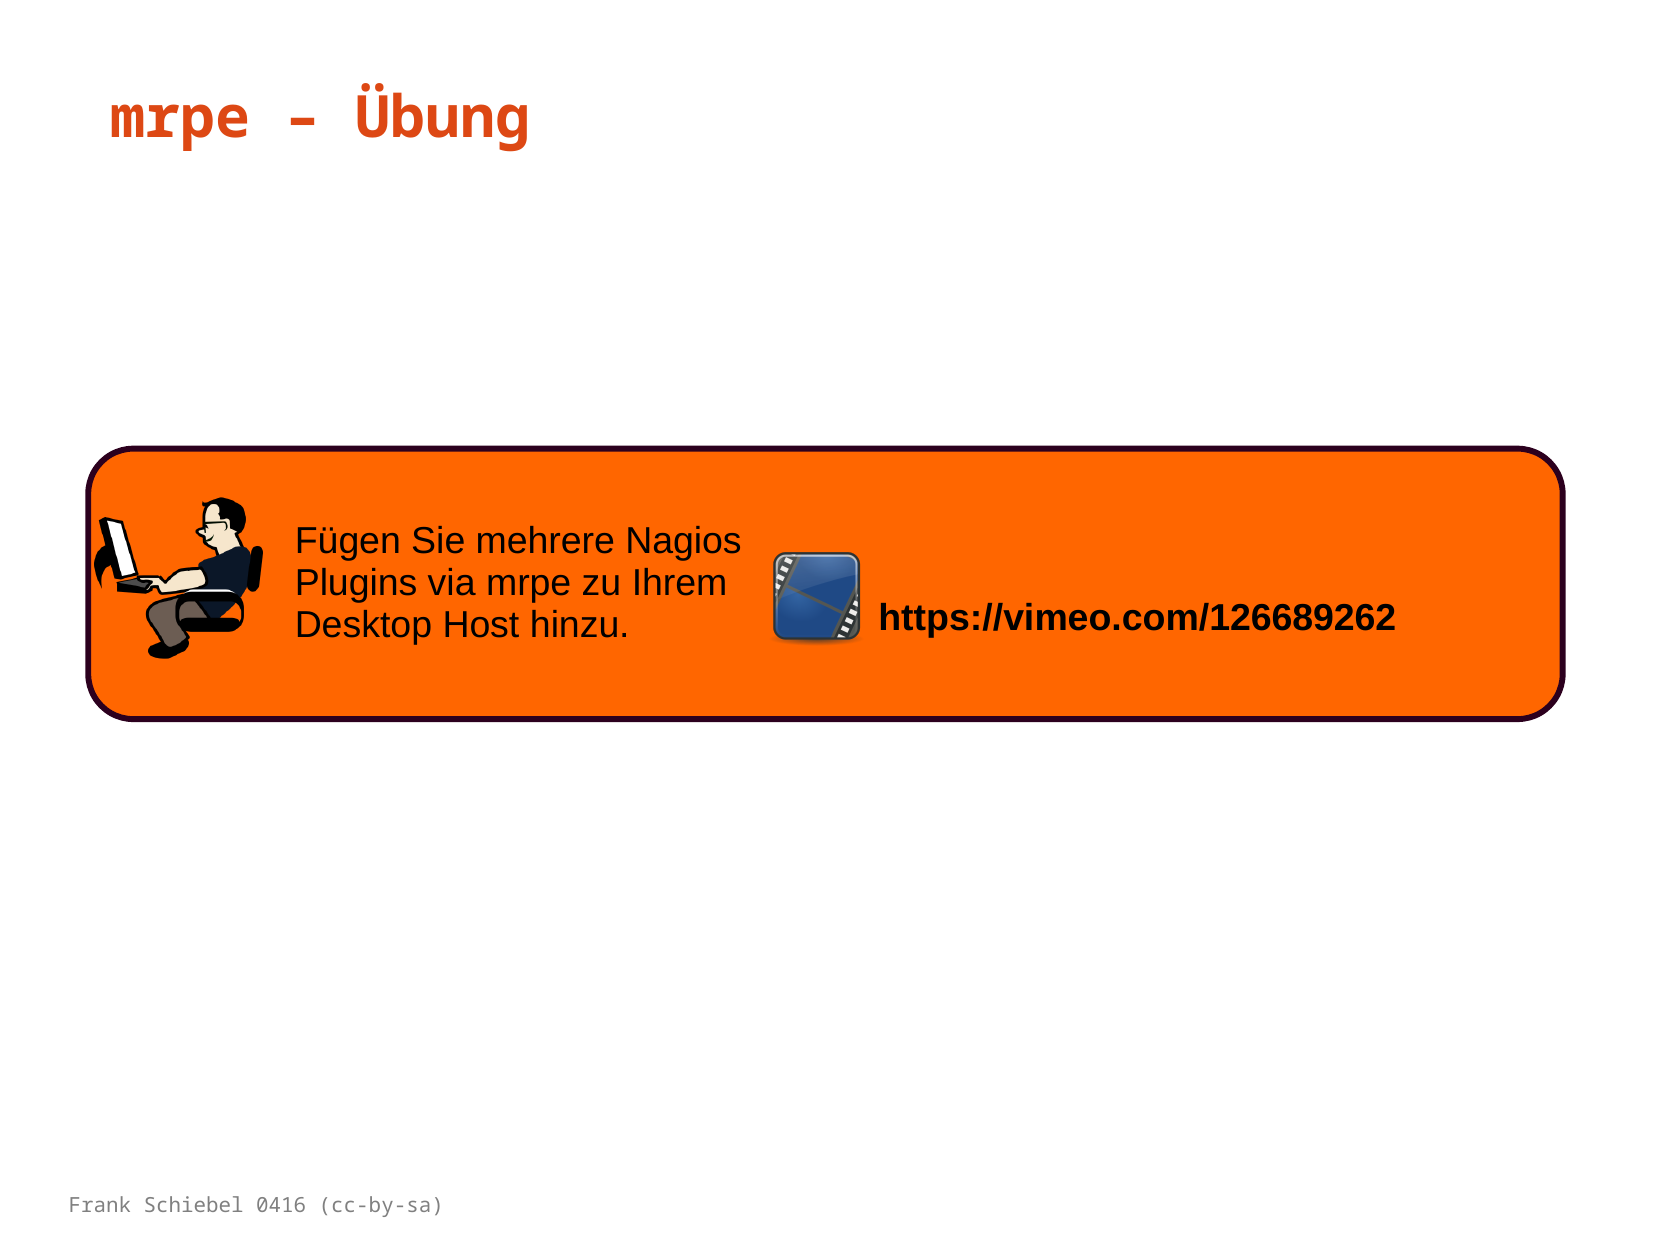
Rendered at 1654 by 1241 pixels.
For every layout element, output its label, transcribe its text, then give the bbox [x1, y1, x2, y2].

text_box https://vimeo.com/126689262 [864, 588, 1487, 646]
picture [94, 497, 263, 659]
text_box mrpe – Übung [96, 68, 1467, 143]
picture [769, 552, 864, 646]
text_box Fügen Sie mehrere Nagios Plugins via mrpe zu Ihrem Desktop Host hinzu. [280, 512, 768, 653]
text_box [88, 448, 1563, 720]
